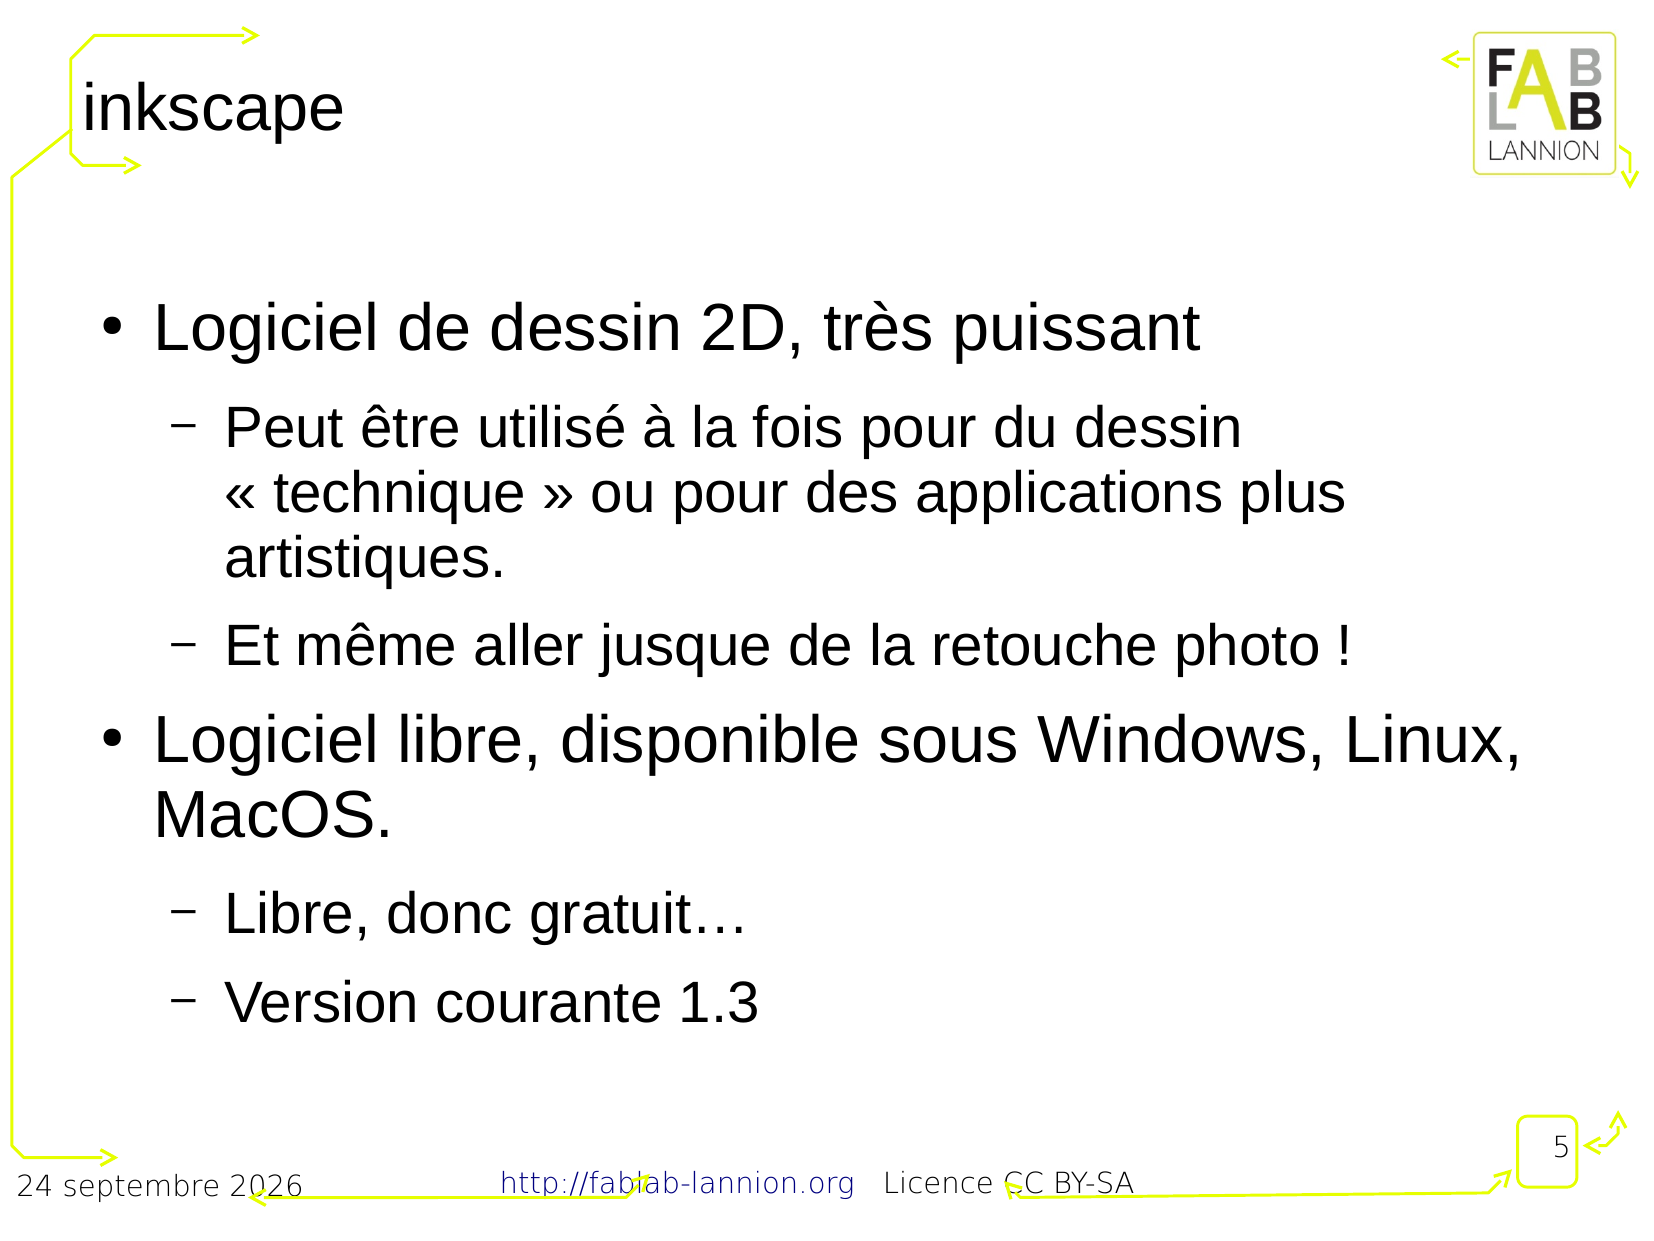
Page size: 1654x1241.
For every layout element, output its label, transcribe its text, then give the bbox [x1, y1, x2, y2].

list Logiciel de dessin 2D, très puissant Peut être utilisé à la fois pour du dessin « technique » ou pour des applications plus artistiques. Et même aller jusque de la retouche photo ! Logiciel libre, disponible sous Windows, Linux, MacOS. Libre, donc gratuit… Version courante 1.3 [82, 290, 1571, 1010]
title inkscape [82, 49, 1441, 166]
picture [1470, 29, 1619, 178]
